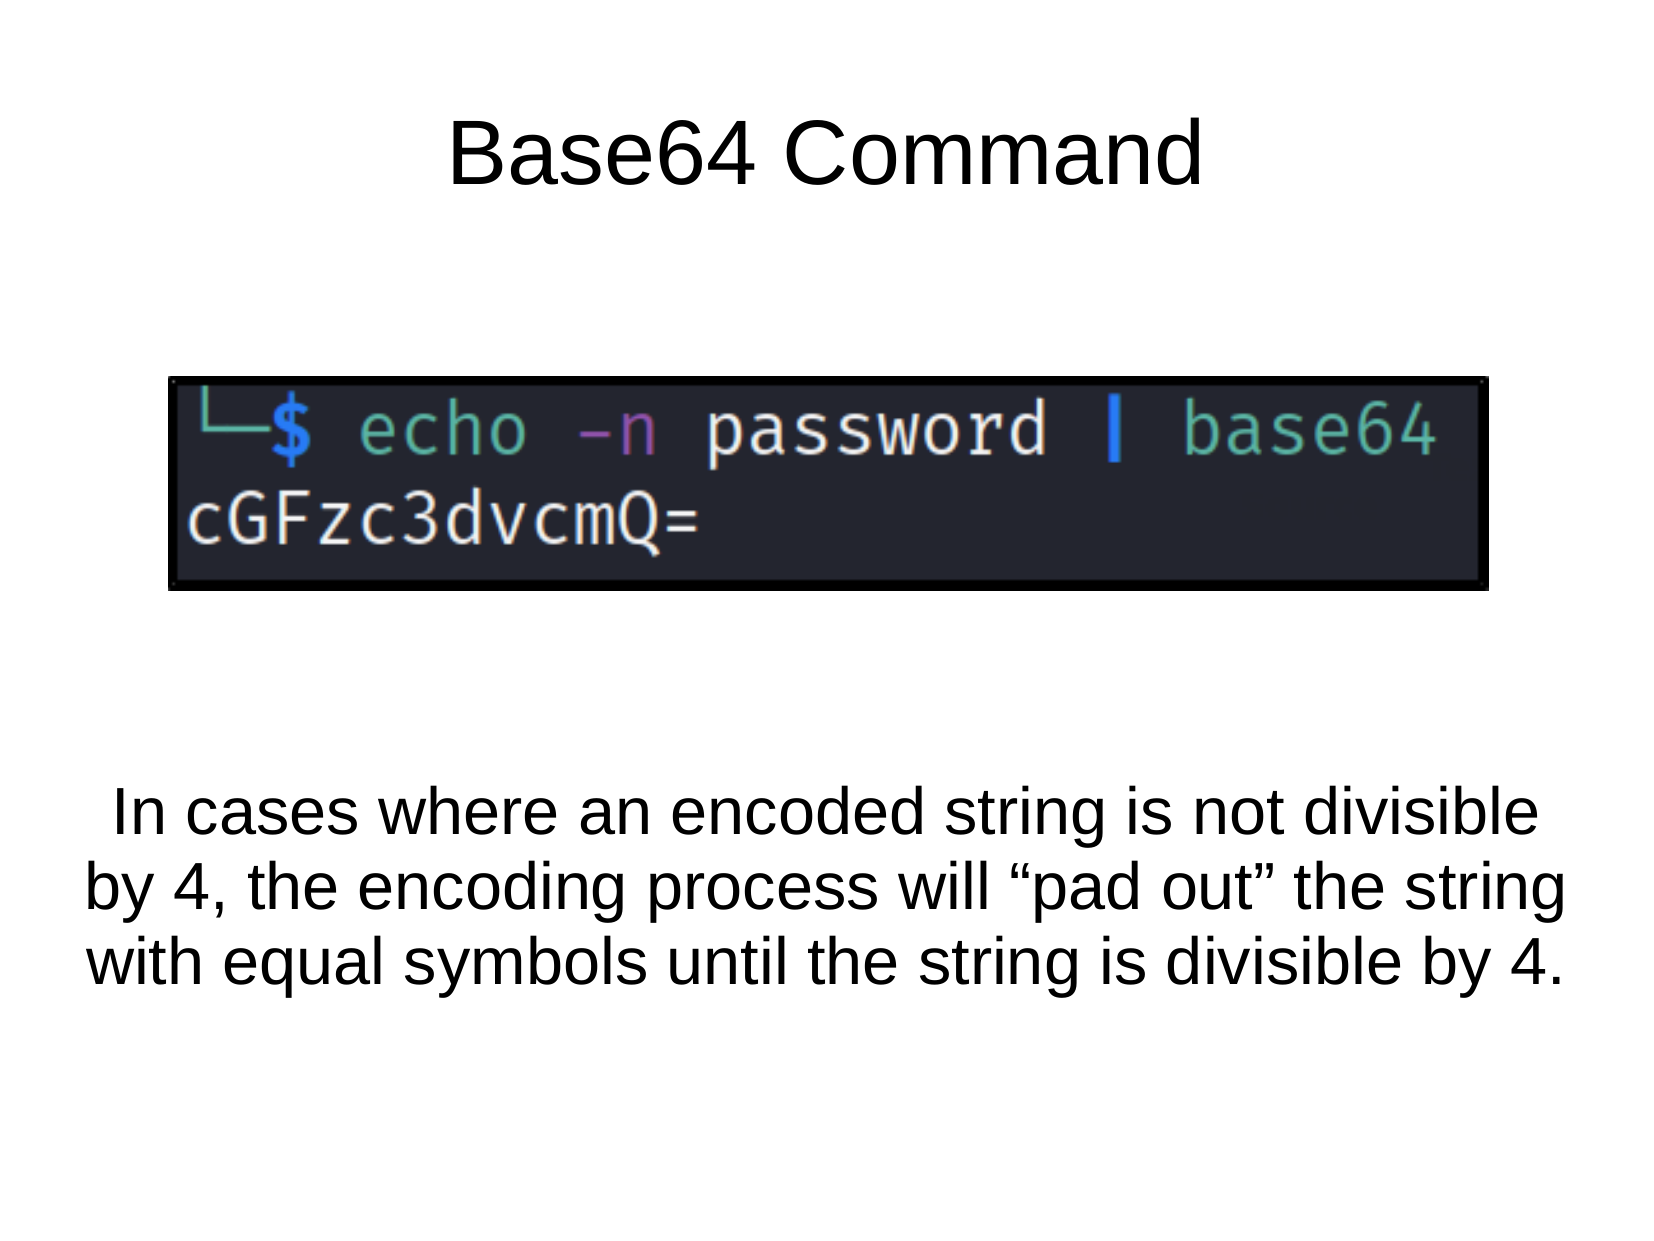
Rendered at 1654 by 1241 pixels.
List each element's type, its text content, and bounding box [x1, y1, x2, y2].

title Base64 Command [82, 49, 1571, 257]
subtitle In cases where an encoded string is not divisible by 4, the encoding process will “pad out” the string with equal symbols until the string is divisible by 4. [82, 290, 1571, 1109]
picture [168, 376, 1489, 591]
